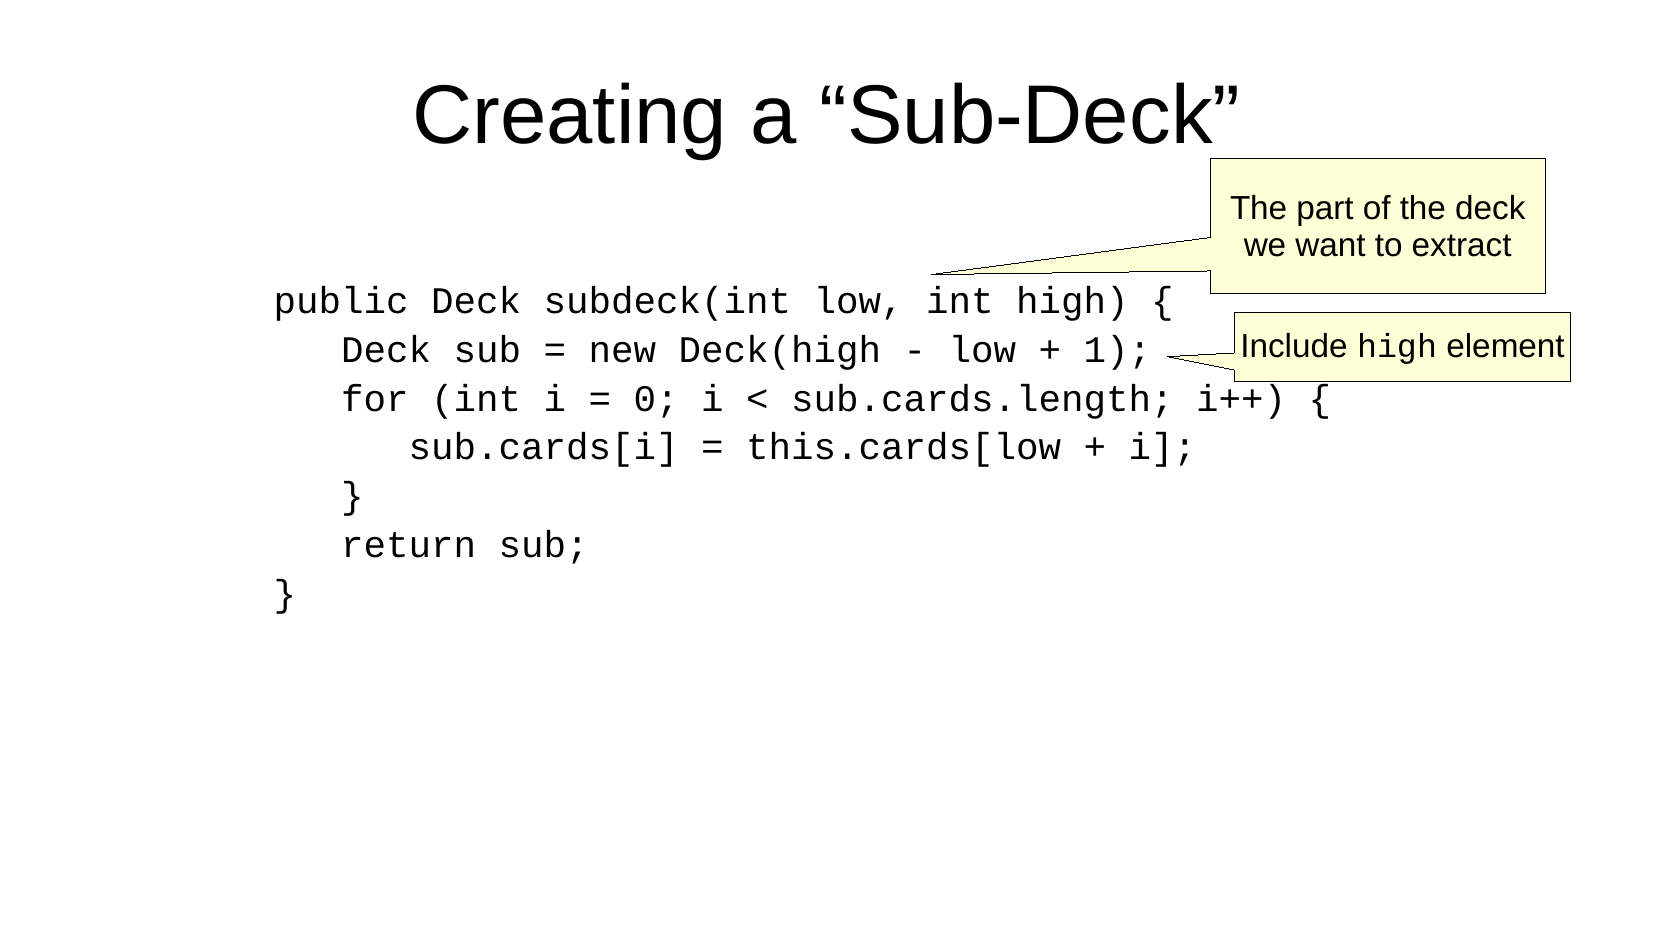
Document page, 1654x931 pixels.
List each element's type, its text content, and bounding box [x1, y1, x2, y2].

text_box Include high element [1167, 312, 1571, 382]
text_box The part of the deck we want to extract [931, 158, 1546, 294]
title Creating a “Sub-Deck” [82, 37, 1571, 193]
text_box public Deck subdeck(int low, int high) { Deck sub = new Deck(high - low + 1); for (int i = 0; i < sub.cards.length; i++) { sub.cards[i] = this.cards[low + i]; } return sub; } [258, 268, 1473, 632]
